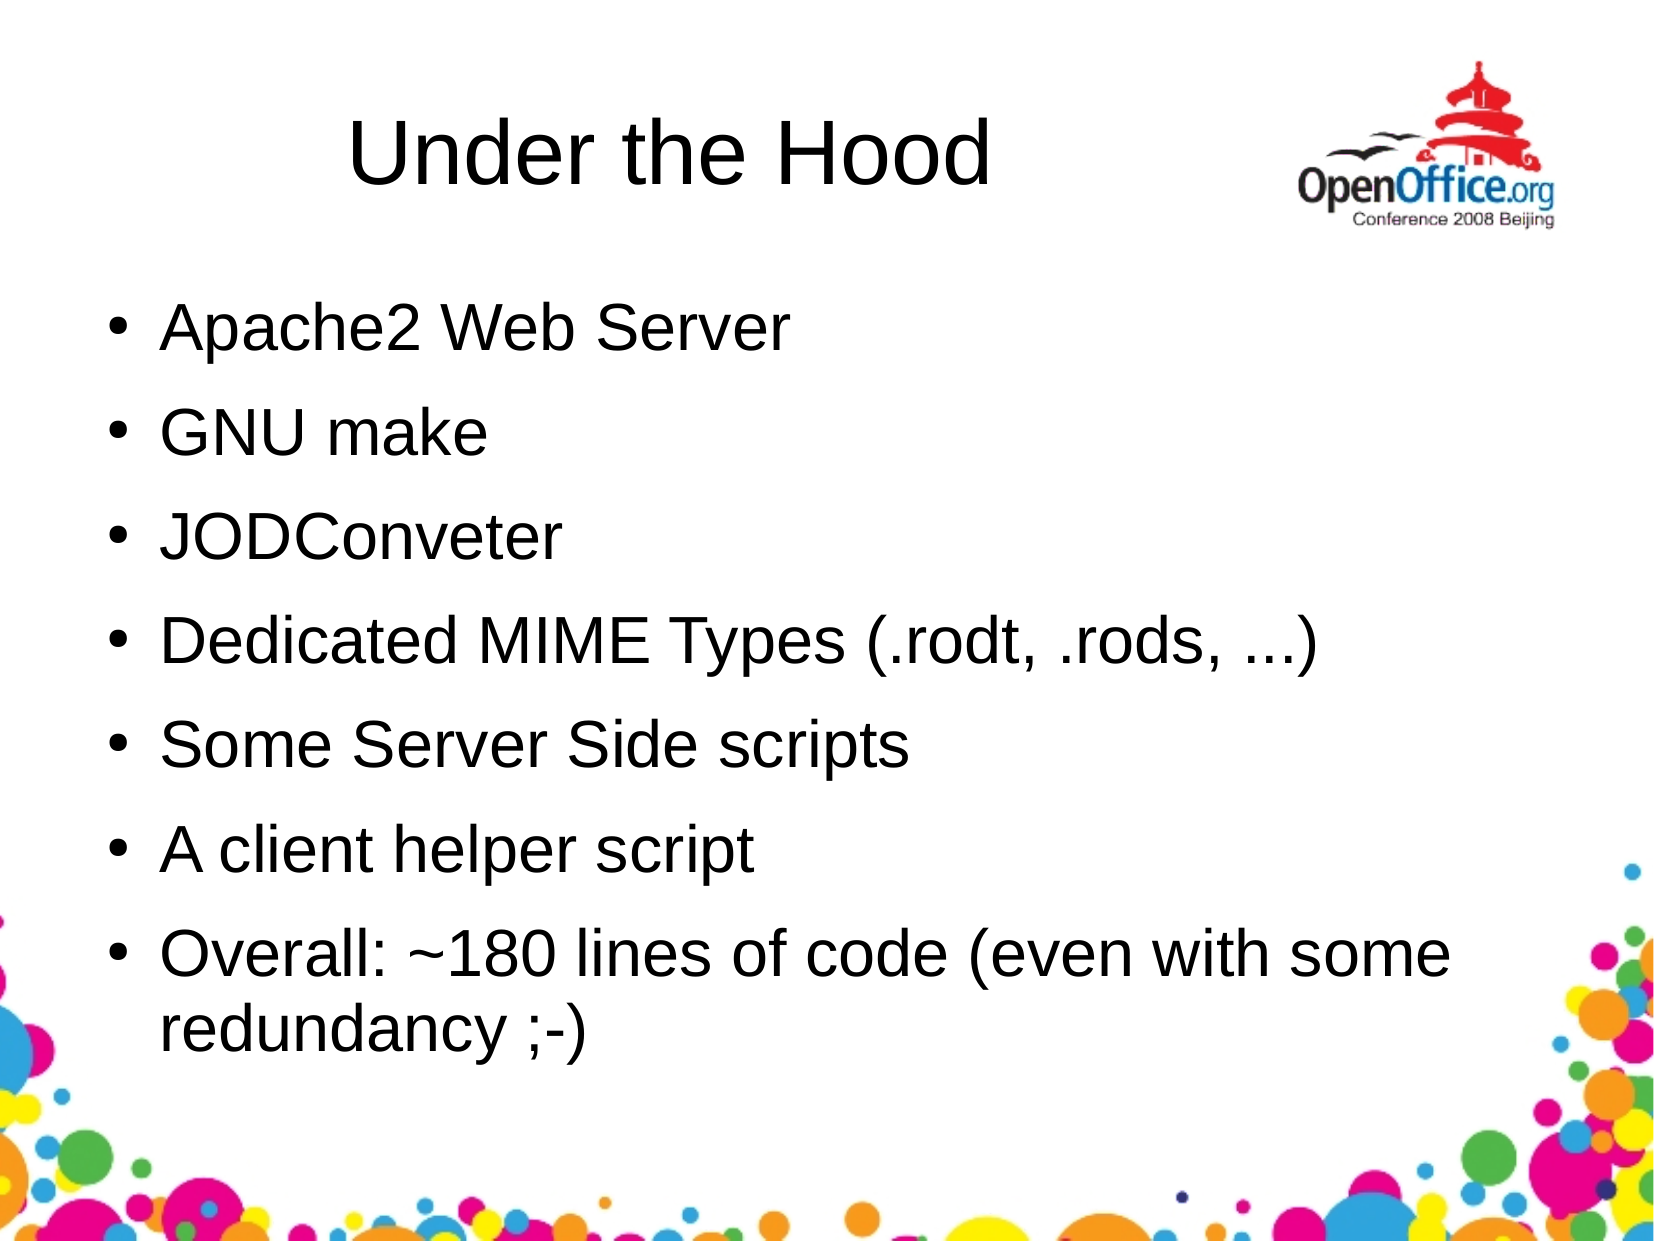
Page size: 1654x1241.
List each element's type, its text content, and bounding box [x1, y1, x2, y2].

picture [0, 810, 1654, 1241]
picture [1285, 51, 1569, 250]
title Under the Hood [82, 49, 1258, 257]
list Apache2 Web Server GNU make JODConveter Dedicated MIME Types (.rodt, .rods, ...) Some Server Side scripts A client helper script Overall: ~180 lines of code (even with some redundancy ;-) [88, 290, 1577, 1109]
